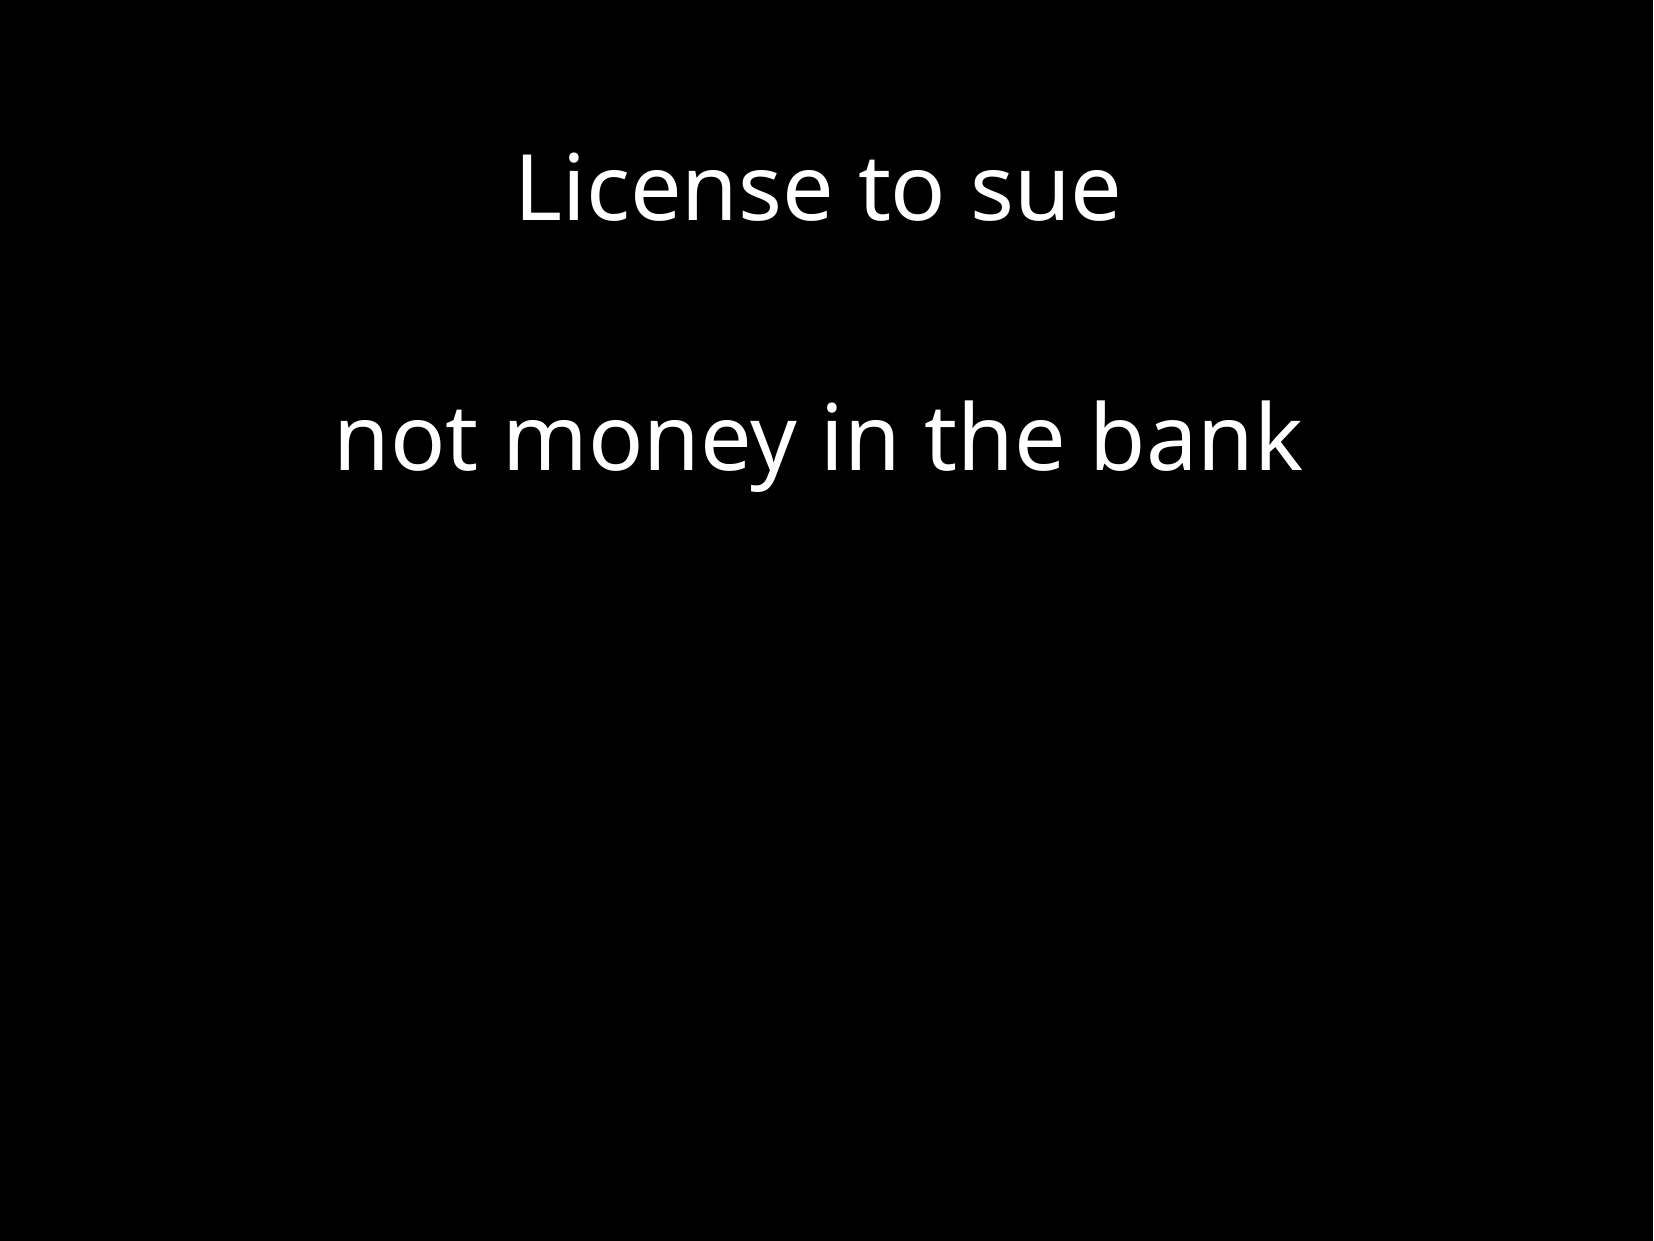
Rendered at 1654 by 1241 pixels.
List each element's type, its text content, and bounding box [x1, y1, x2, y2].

title License to sue not money in the bank [75, 124, 1563, 496]
